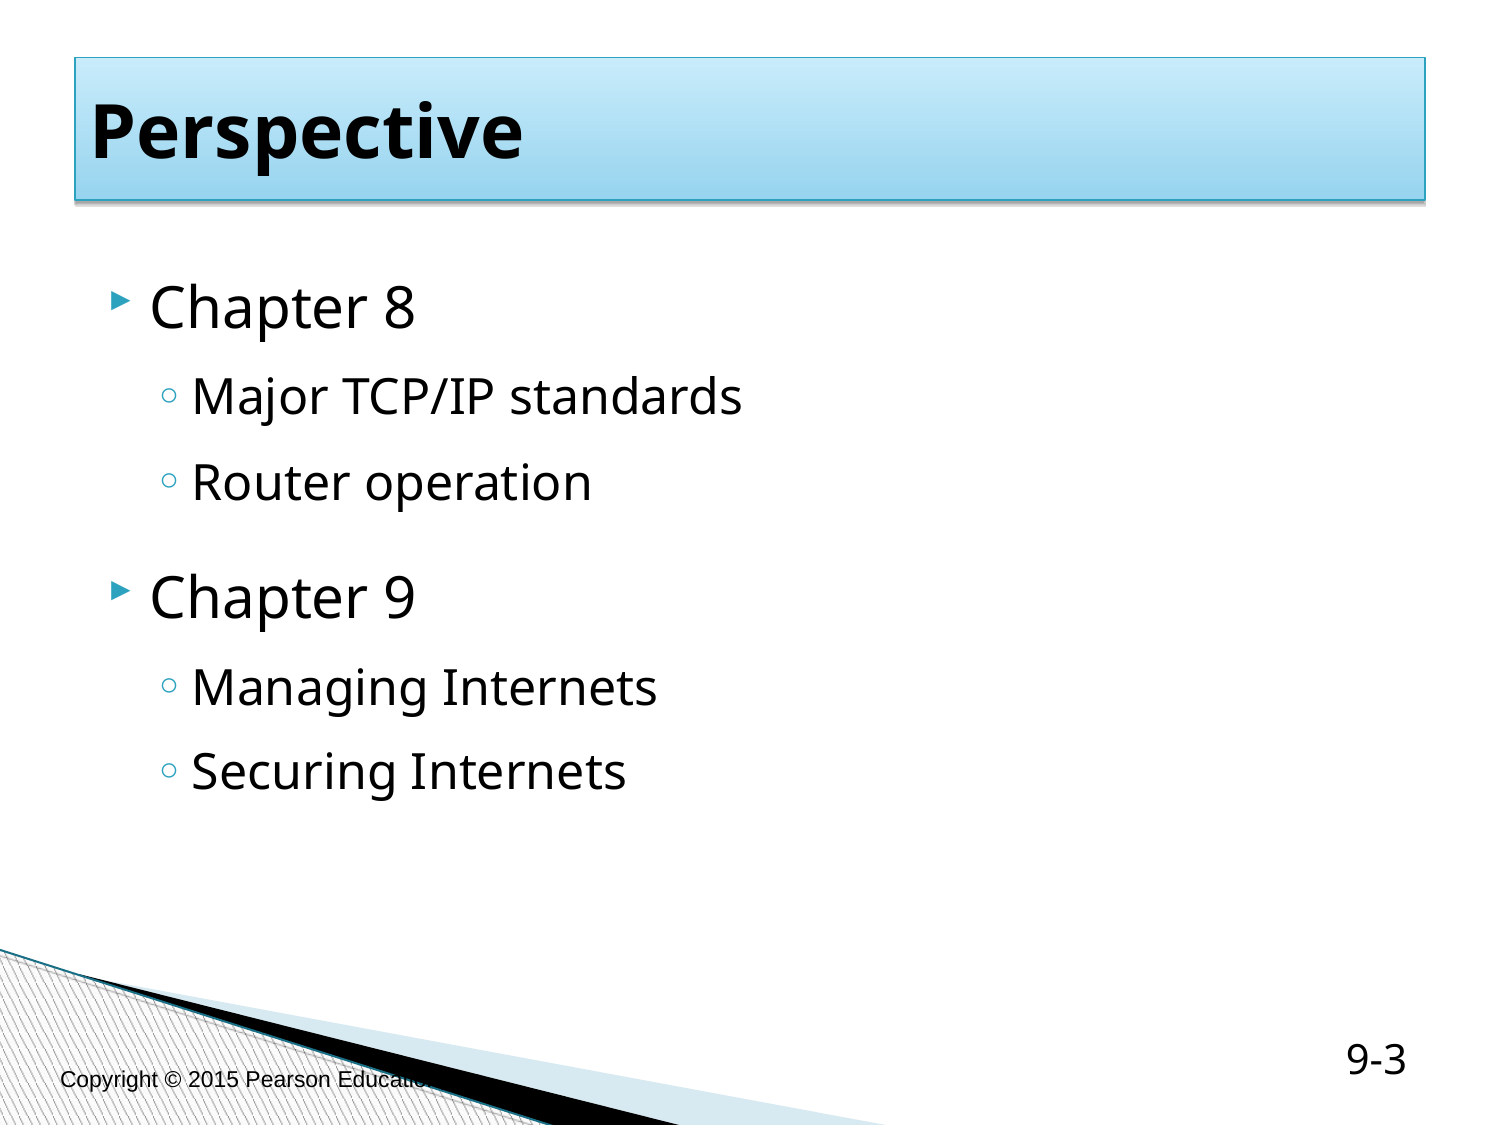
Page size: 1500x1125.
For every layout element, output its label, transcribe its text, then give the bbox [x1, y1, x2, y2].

slide_number 9-<number> [1287, 1037, 1423, 1098]
title Perspective [75, 57, 1425, 200]
picture [0, 952, 543, 1125]
footer Copyright © 2015 Pearson Education, Inc. [37, 1050, 513, 1100]
list Chapter 8 Major TCP/IP standards Router operation Chapter 9 Managing Internets Securing Internets [75, 262, 1425, 986]
